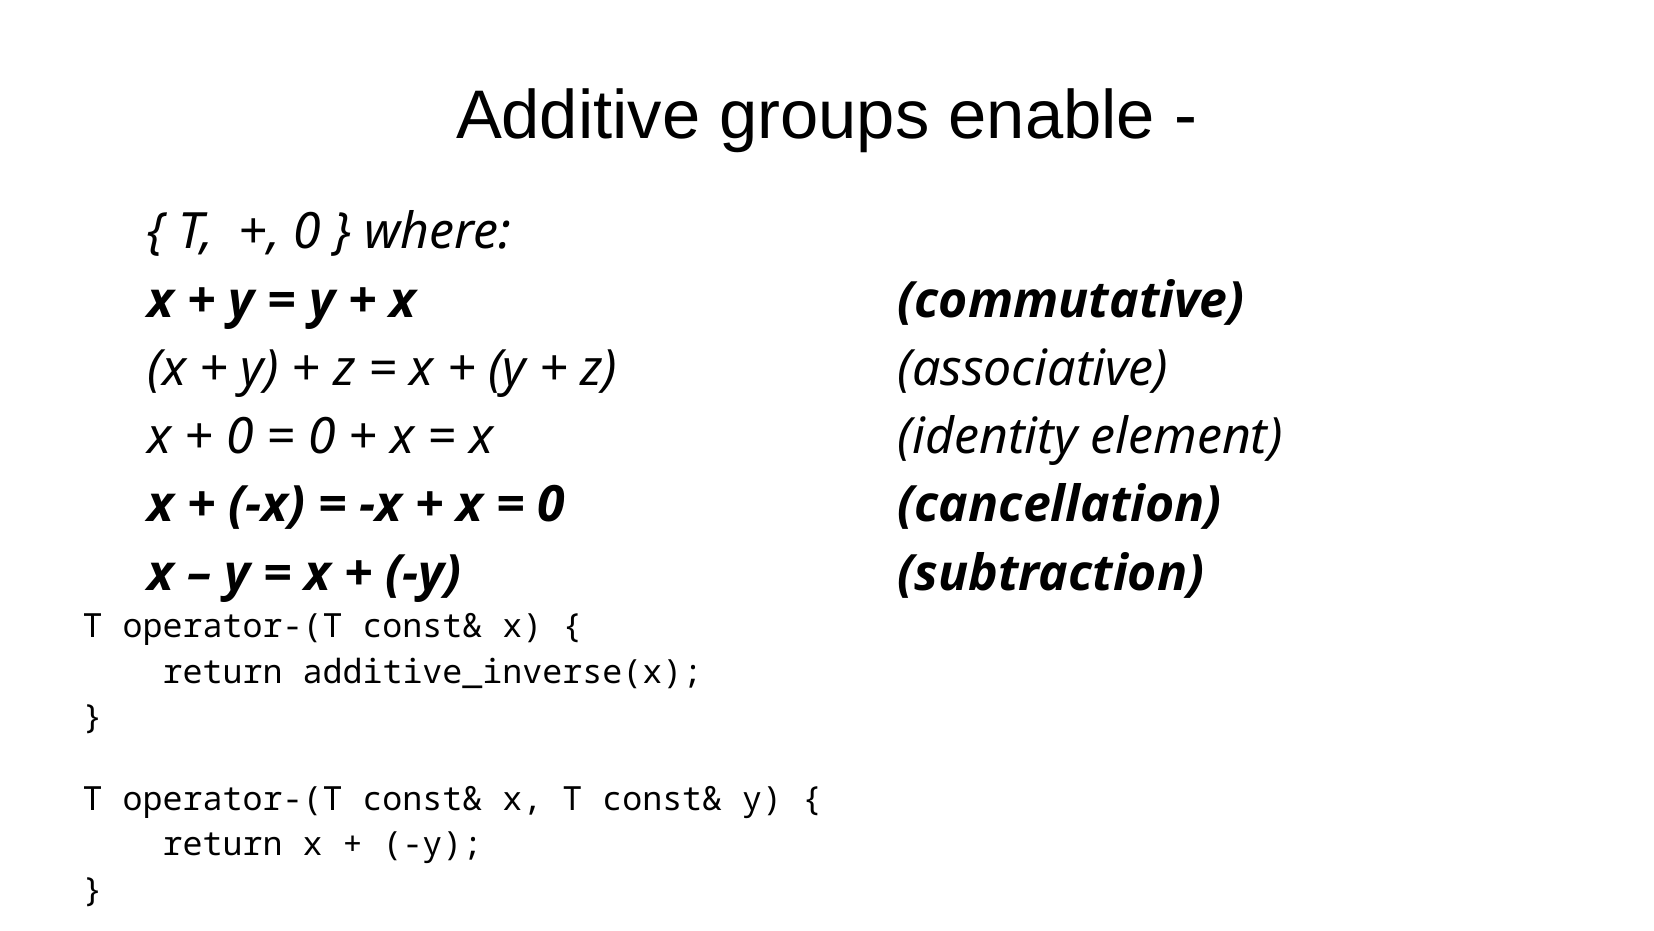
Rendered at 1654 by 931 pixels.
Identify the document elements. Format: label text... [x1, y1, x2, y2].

text_box T operator-(T const& x) { return additive_inverse(x); } T operator-(T const& x, T const& y) { return x + (-y); } [82, 537, 1571, 931]
list { T, +, 0 } where: x + y = y + x (commutative) (x + y) + z = x + (y + z) (associative) x + 0 = 0 + x = x (identity element) x + (-x) = -x + x = 0 (cancellation) x – y = x + (-y) (subtraction) [76, 195, 1565, 735]
title Additive groups enable - [82, 37, 1571, 193]
